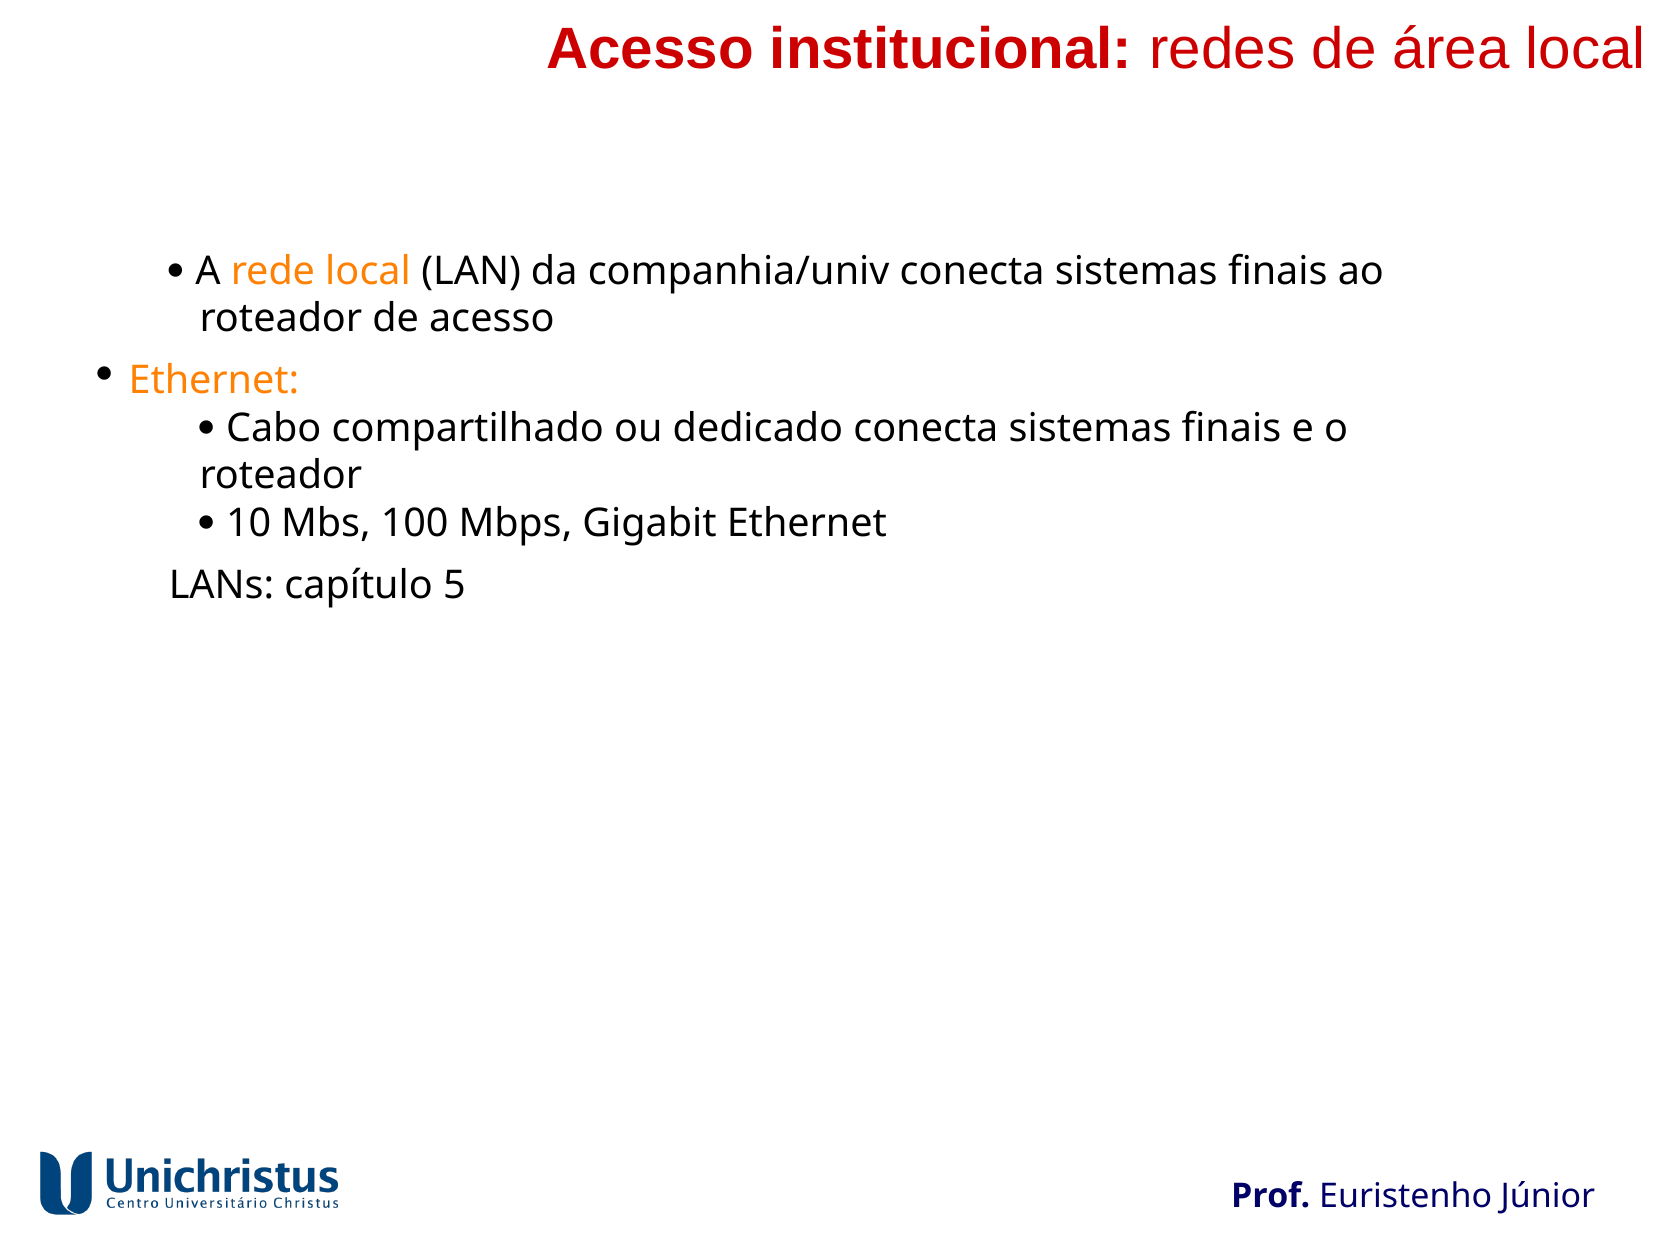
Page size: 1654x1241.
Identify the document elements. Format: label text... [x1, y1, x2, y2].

list  A rede local (LAN) da companhia/univ conecta sistemas finais ao roteador de acesso Ethernet:  Cabo compartilhado ou dedicado conecta sistemas finais e o roteador  10 Mbs, 100 Mbps, Gigabit Ethernet LANs: capítulo 5 [82, 236, 1483, 615]
picture [35, 1148, 343, 1217]
text_box Acesso institucional: redes de área local [531, 8, 1654, 95]
text_box Prof. Euristenho Júnior [1216, 1163, 1654, 1224]
